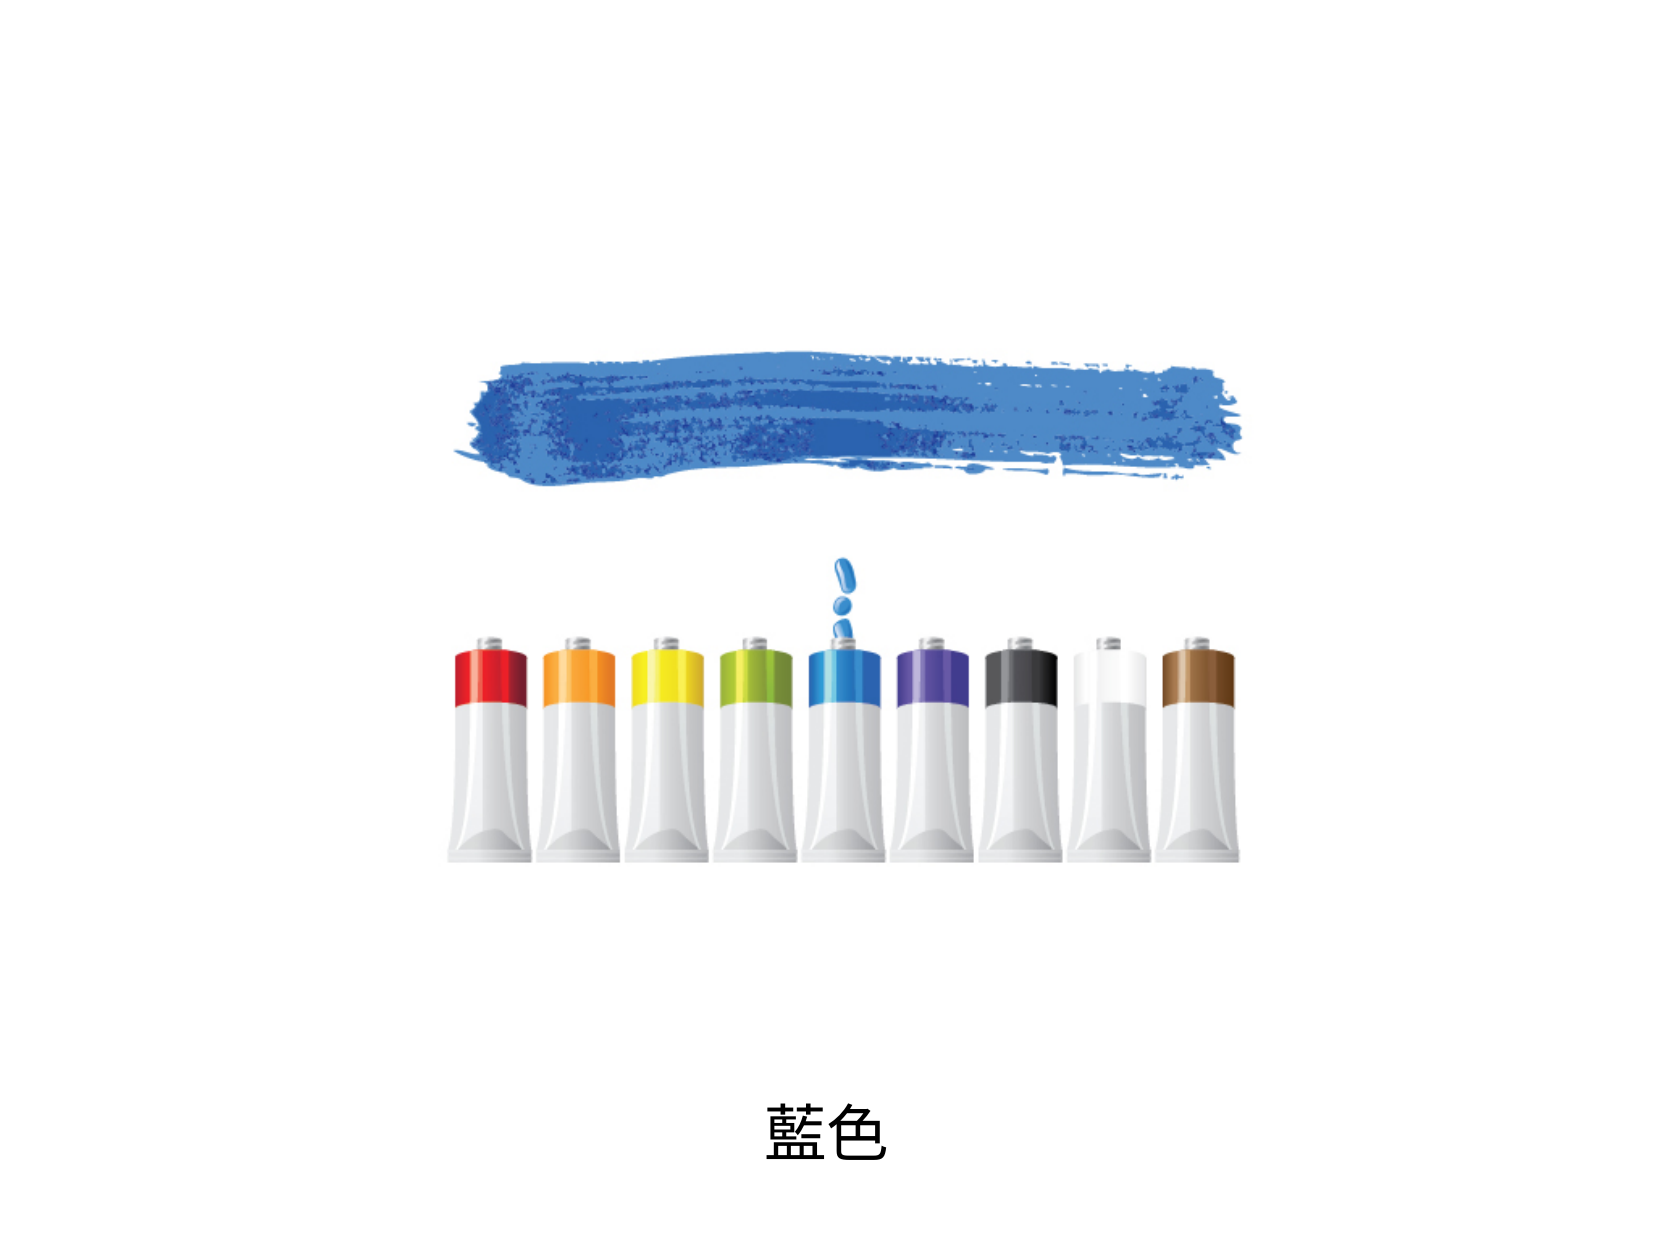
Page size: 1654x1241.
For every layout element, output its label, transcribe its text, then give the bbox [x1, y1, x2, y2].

title 藍色 [82, 1025, 1571, 1233]
picture [0, 0, 1654, 1241]
